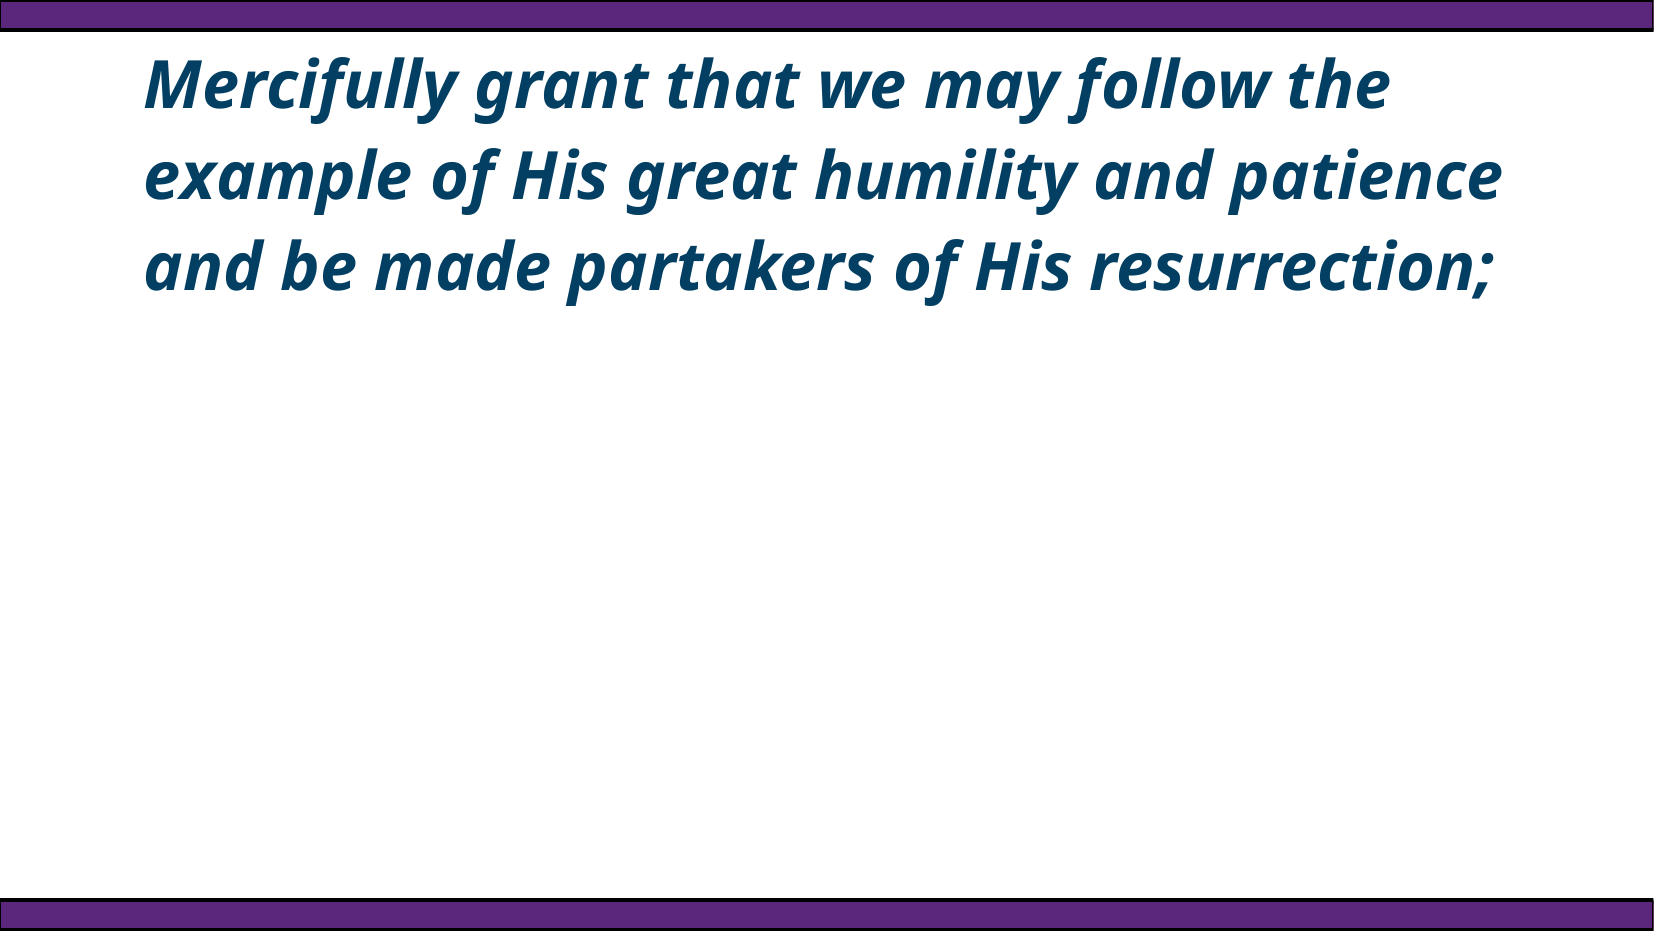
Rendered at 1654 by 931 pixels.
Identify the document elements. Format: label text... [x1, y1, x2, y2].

picture [0, 31, 1654, 900]
text_box [0, 900, 1654, 931]
text_box Mercifully grant that we may follow the example of His great humility and patience and be made partakers of His resurrection; [60, 30, 1591, 331]
text_box [0, 0, 1654, 31]
